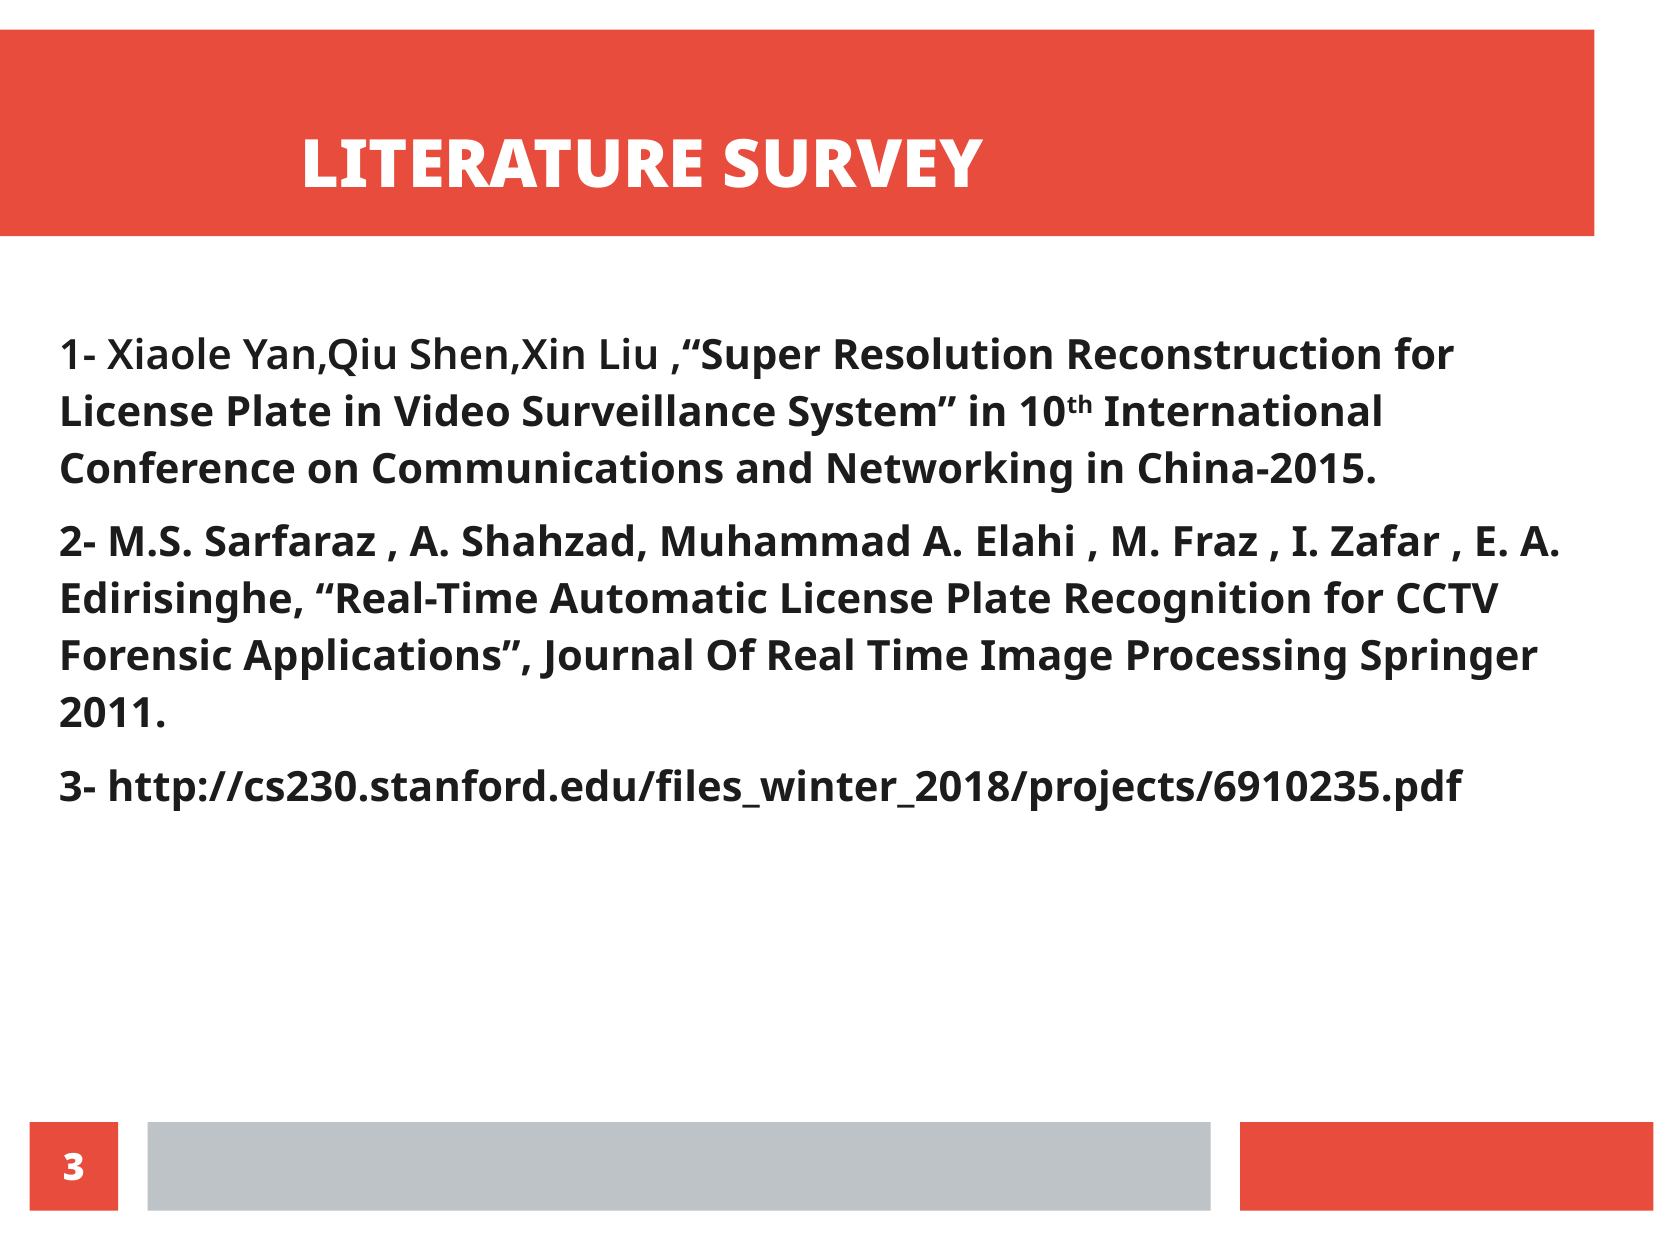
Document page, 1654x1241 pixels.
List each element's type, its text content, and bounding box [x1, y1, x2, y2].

list 1- Xiaole Yan,Qiu Shen,Xin Liu ,“Super Resolution Reconstruction for License Plate in Video Surveillance System” in 10th International Conference on Communications and Networking in China-2015. 2- M.S. Sarfaraz , A. Shahzad, Muhammad A. Elahi , M. Fraz , I. Zafar , E. A. Edirisinghe, “Real-Time Automatic License Plate Recognition for CCTV Forensic Applications”, Journal Of Real Time Image Processing Springer 2011. 3- http://cs230.stanford.edu/files_winter_2018/projects/6910235.pdf [59, 324, 1565, 1093]
title LITERATURE SURVEY [59, 59, 1595, 207]
